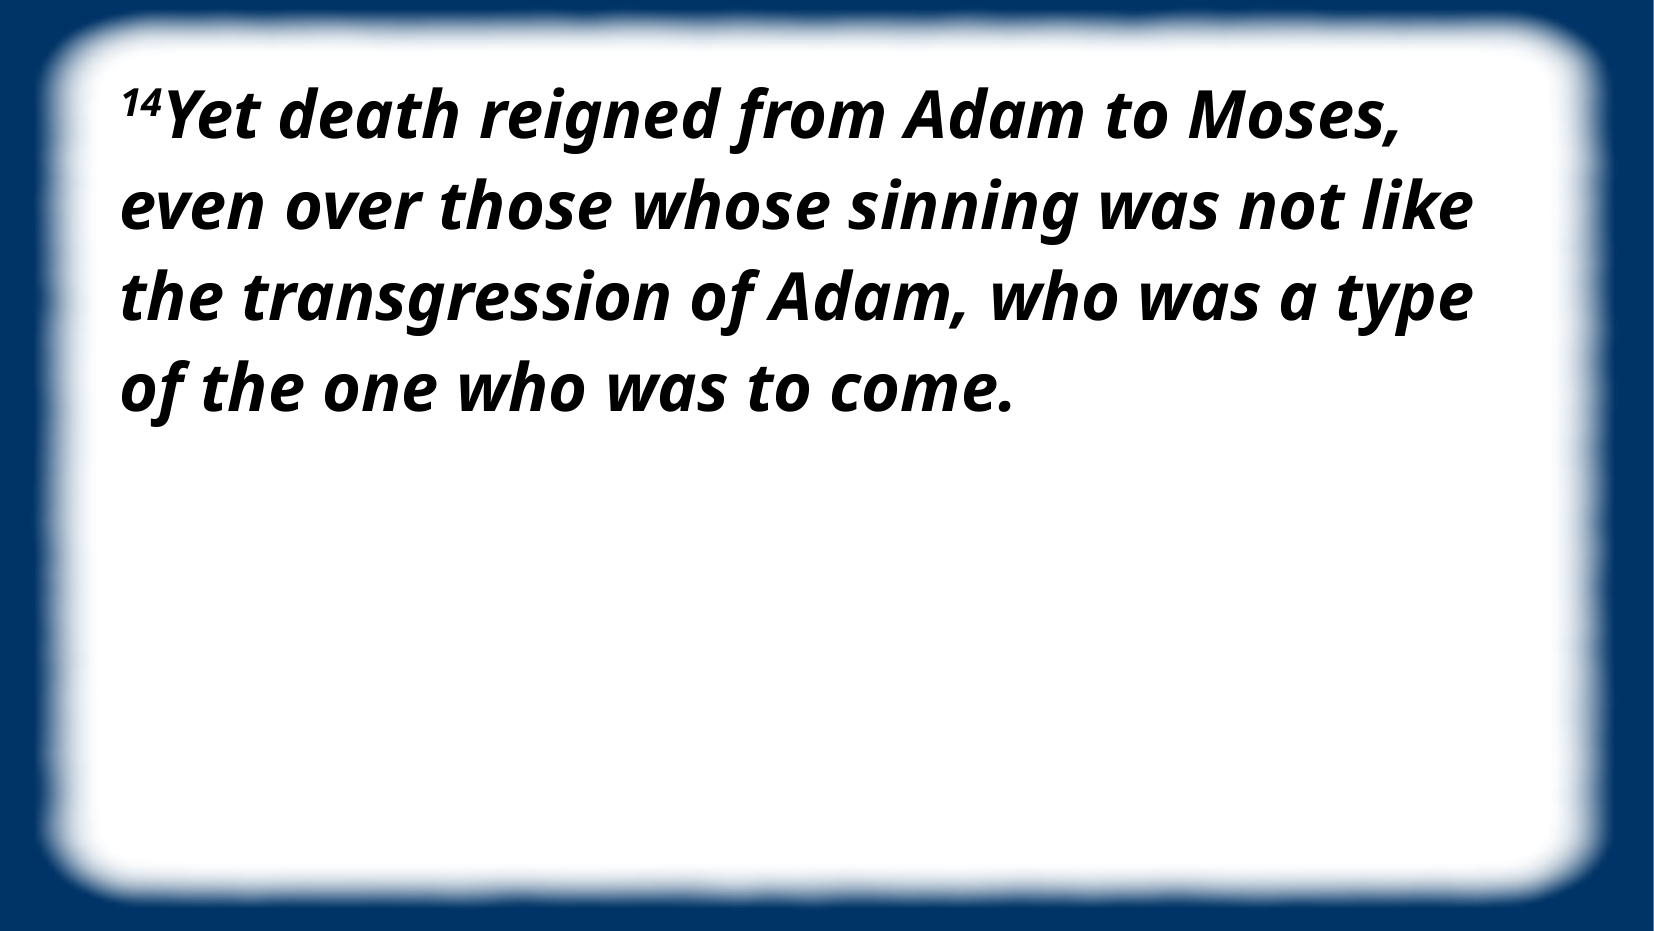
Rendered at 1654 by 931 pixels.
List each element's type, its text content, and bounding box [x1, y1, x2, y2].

picture [0, 0, 1654, 931]
text_box 14Yet death reigned from Adam to Moses, even over those whose sinning was not like the transgression of Adam, who was a type of the one who was to come. [105, 60, 1561, 430]
